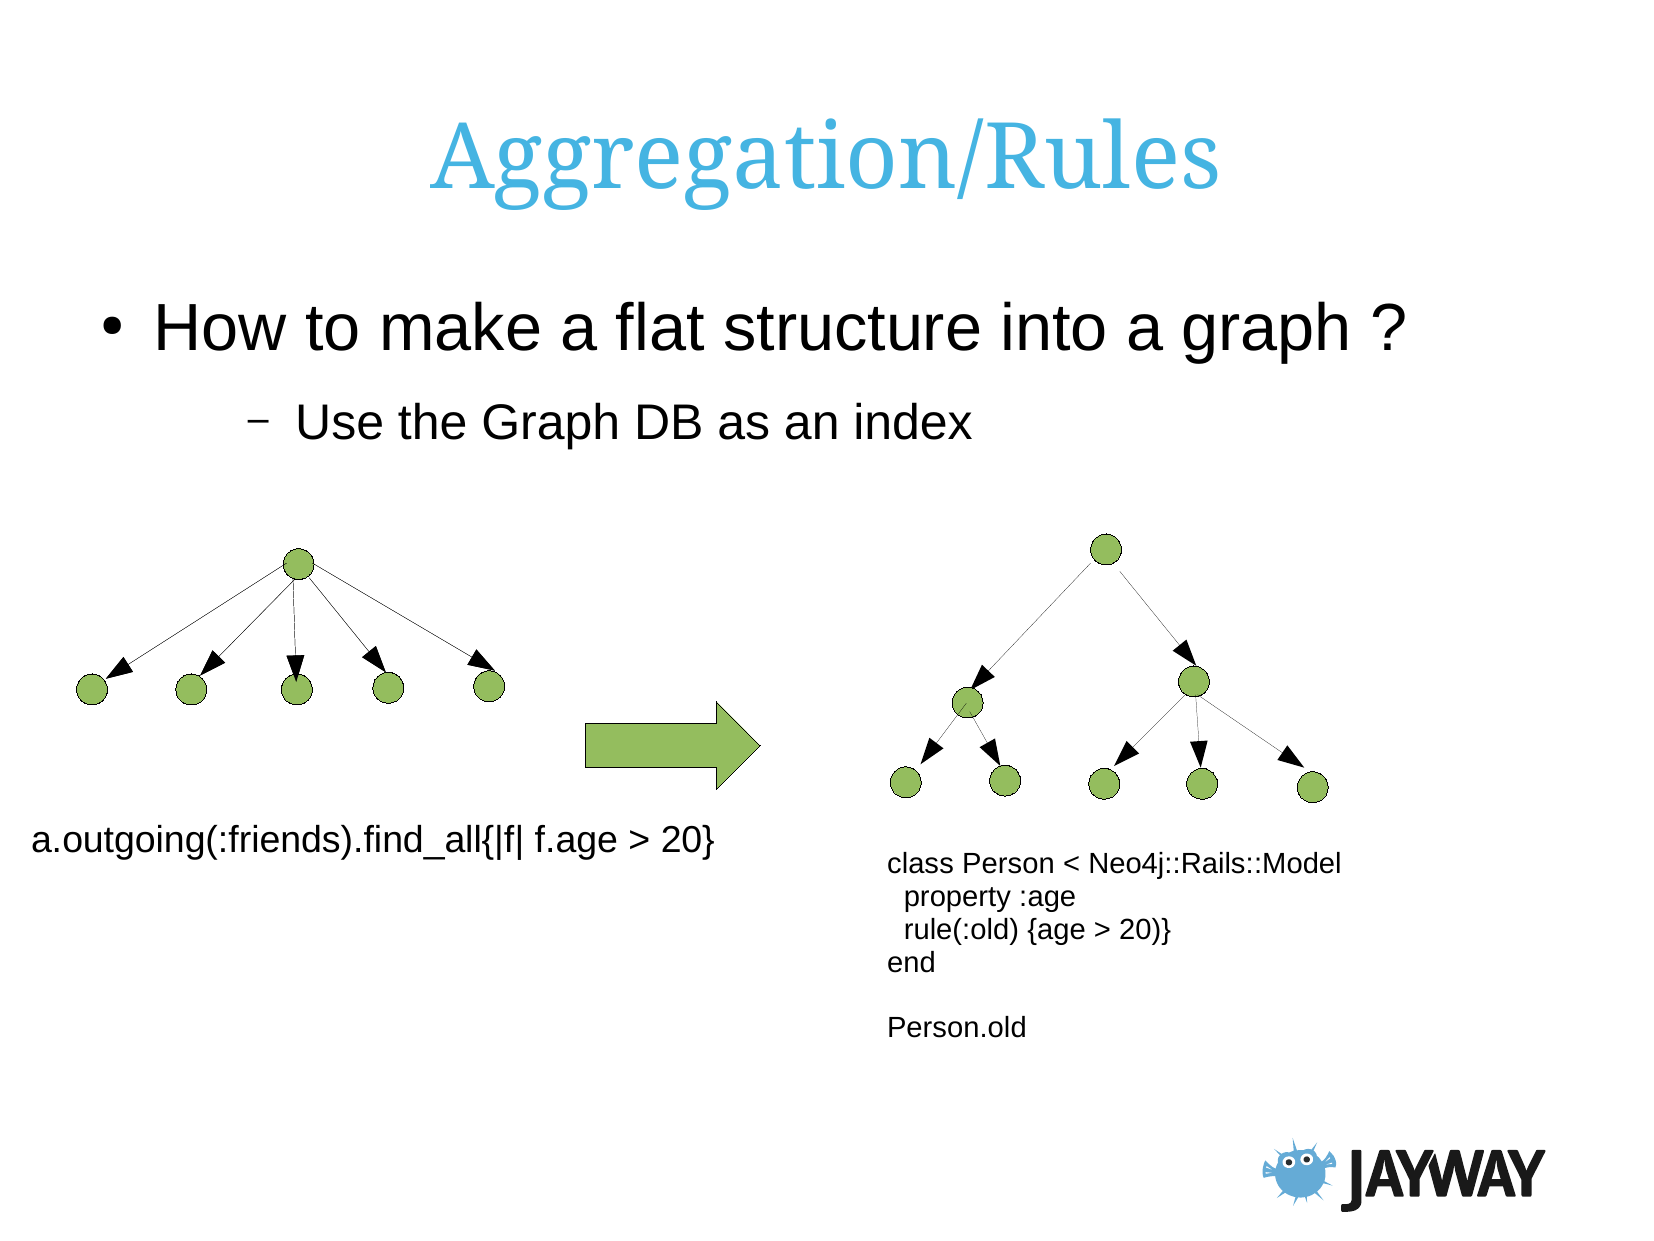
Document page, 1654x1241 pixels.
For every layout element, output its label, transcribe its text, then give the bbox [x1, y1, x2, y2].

text_box [175, 673, 207, 705]
text_box [372, 672, 404, 704]
text_box [473, 670, 505, 702]
text_box [1297, 771, 1329, 803]
text_box [1178, 665, 1210, 697]
text_box a.outgoing(:friends).find_all{|f| f.age > 20} [16, 810, 746, 868]
text_box [283, 548, 314, 580]
text_box [1186, 768, 1218, 800]
text_box [76, 673, 108, 705]
text_box [989, 765, 1021, 797]
text_box [1088, 768, 1120, 800]
list How to make a flat structure into a graph ? Use the Graph DB as an index [82, 290, 1571, 1109]
title Aggregation/Rules [82, 49, 1571, 257]
text_box class Person < Neo4j::Rails::Model property :age rule(:old) {age > 20)} end Person.old [872, 839, 1521, 1052]
text_box [281, 674, 313, 705]
text_box [1090, 533, 1122, 565]
text_box [952, 687, 984, 718]
text_box [585, 701, 761, 790]
text_box [890, 766, 922, 798]
